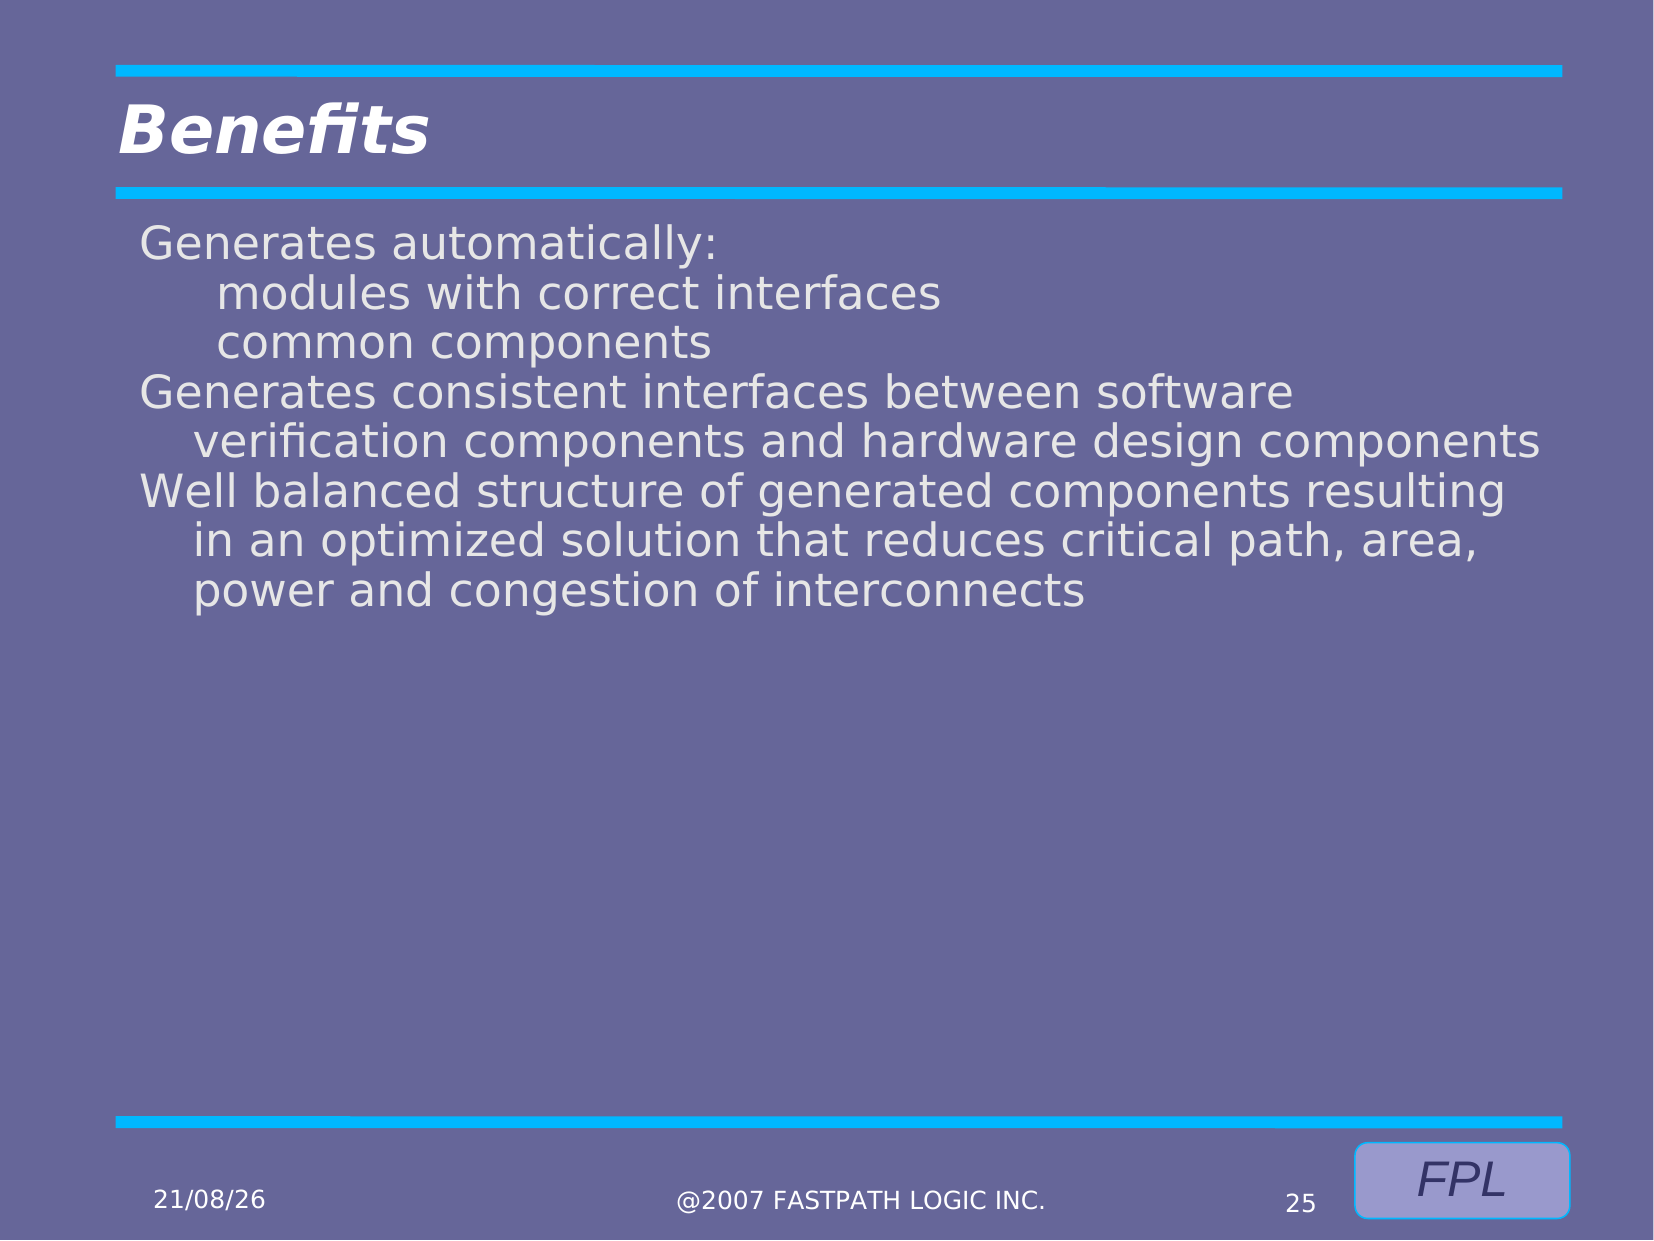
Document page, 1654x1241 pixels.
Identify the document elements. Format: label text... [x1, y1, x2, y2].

title Benefits [118, 41, 1531, 220]
list Generates automatically: modules with correct interfaces common components Generates consistent interfaces between software verification components and hardware design components Well balanced structure of generated components resulting in an optimized solution that reduces critical path, area, power and congestion of interconnects [121, 220, 1561, 1118]
